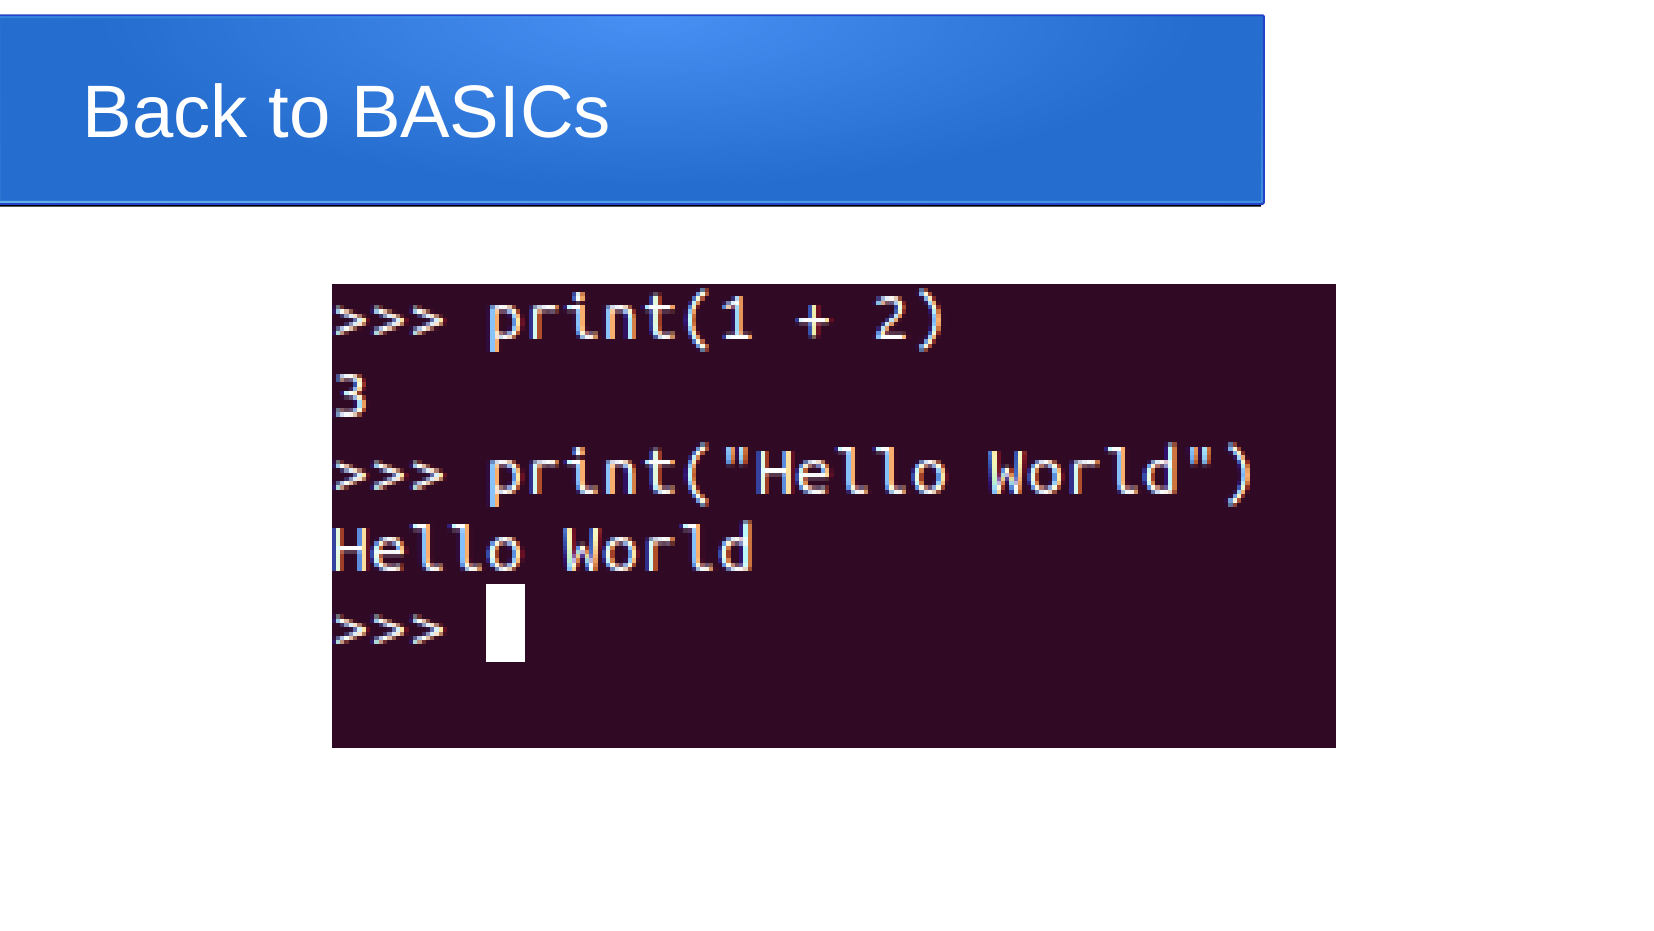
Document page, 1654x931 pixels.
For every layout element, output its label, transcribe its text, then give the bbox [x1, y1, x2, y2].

title Back to BASICs [82, 35, 1235, 189]
picture [332, 284, 1336, 748]
